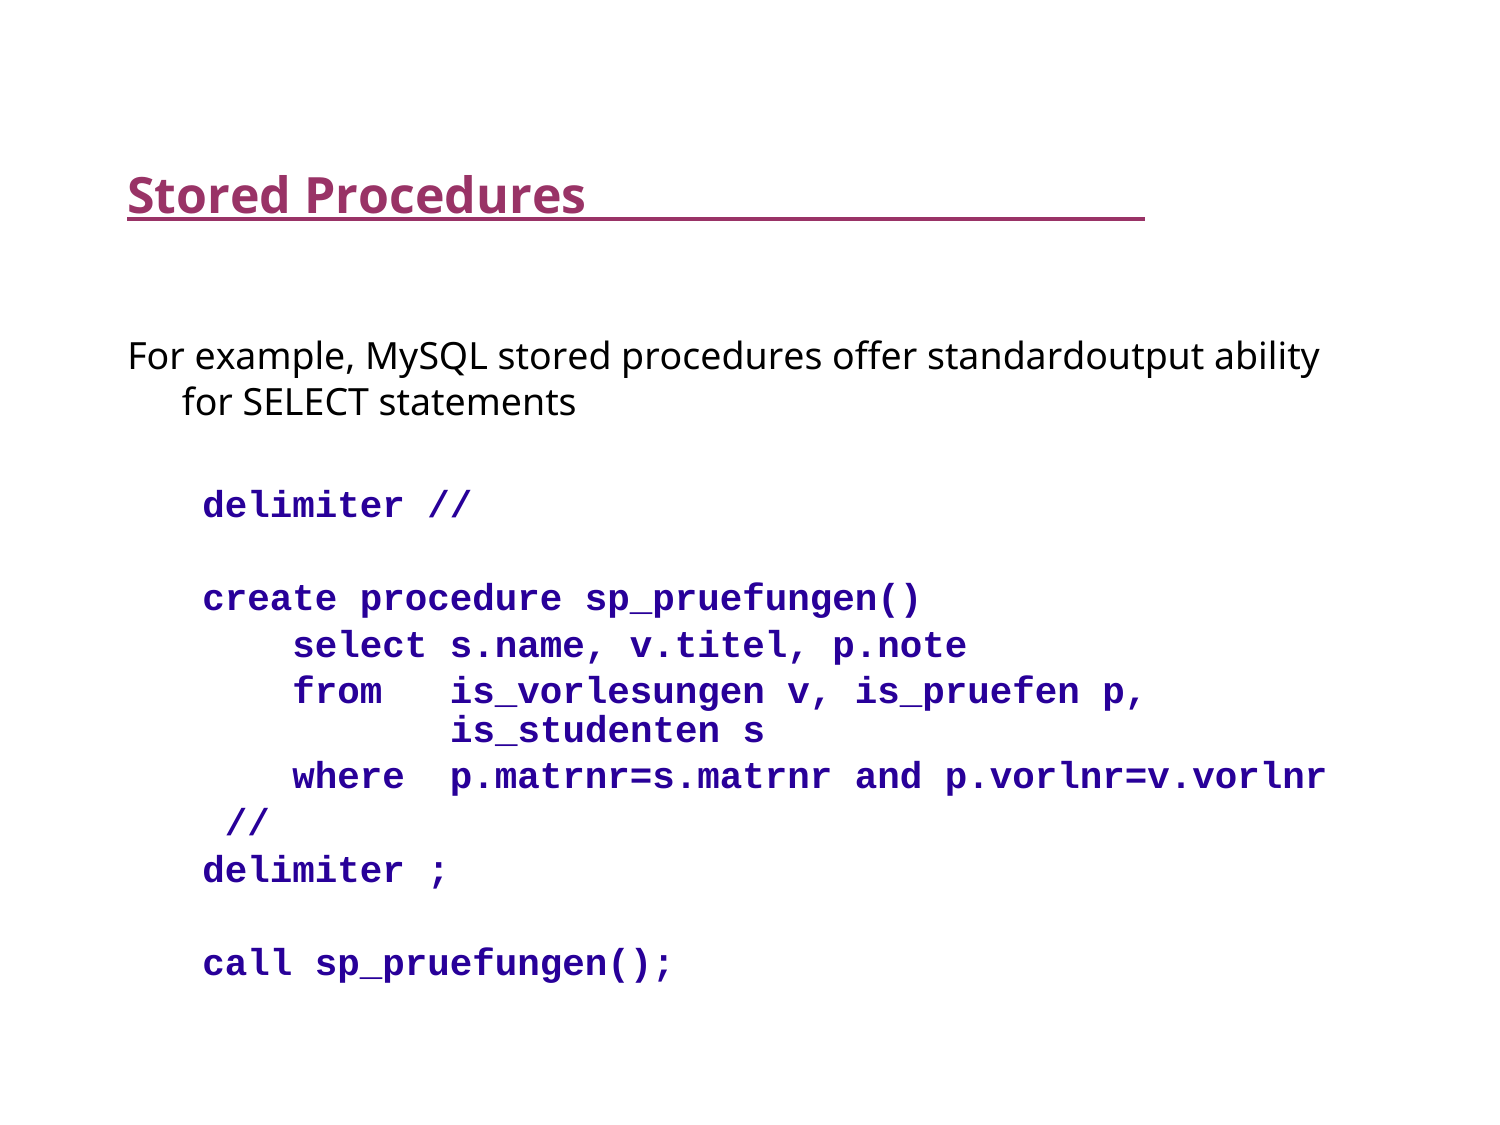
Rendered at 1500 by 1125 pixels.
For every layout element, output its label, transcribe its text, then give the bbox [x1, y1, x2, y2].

title Stored Procedures [112, 99, 1388, 288]
list For example, MySQL stored procedures offer standardoutput ability for SELECT statements delimiter // create procedure sp_pruefungen() select s.name, v.titel, p.note from is_vorlesungen v, is_pruefen p, is_studenten s where p.matrnr=s.matrnr and p.vorlnr=v.vorlnr // delimiter ; call sp_pruefungen(); [112, 324, 1388, 1001]
